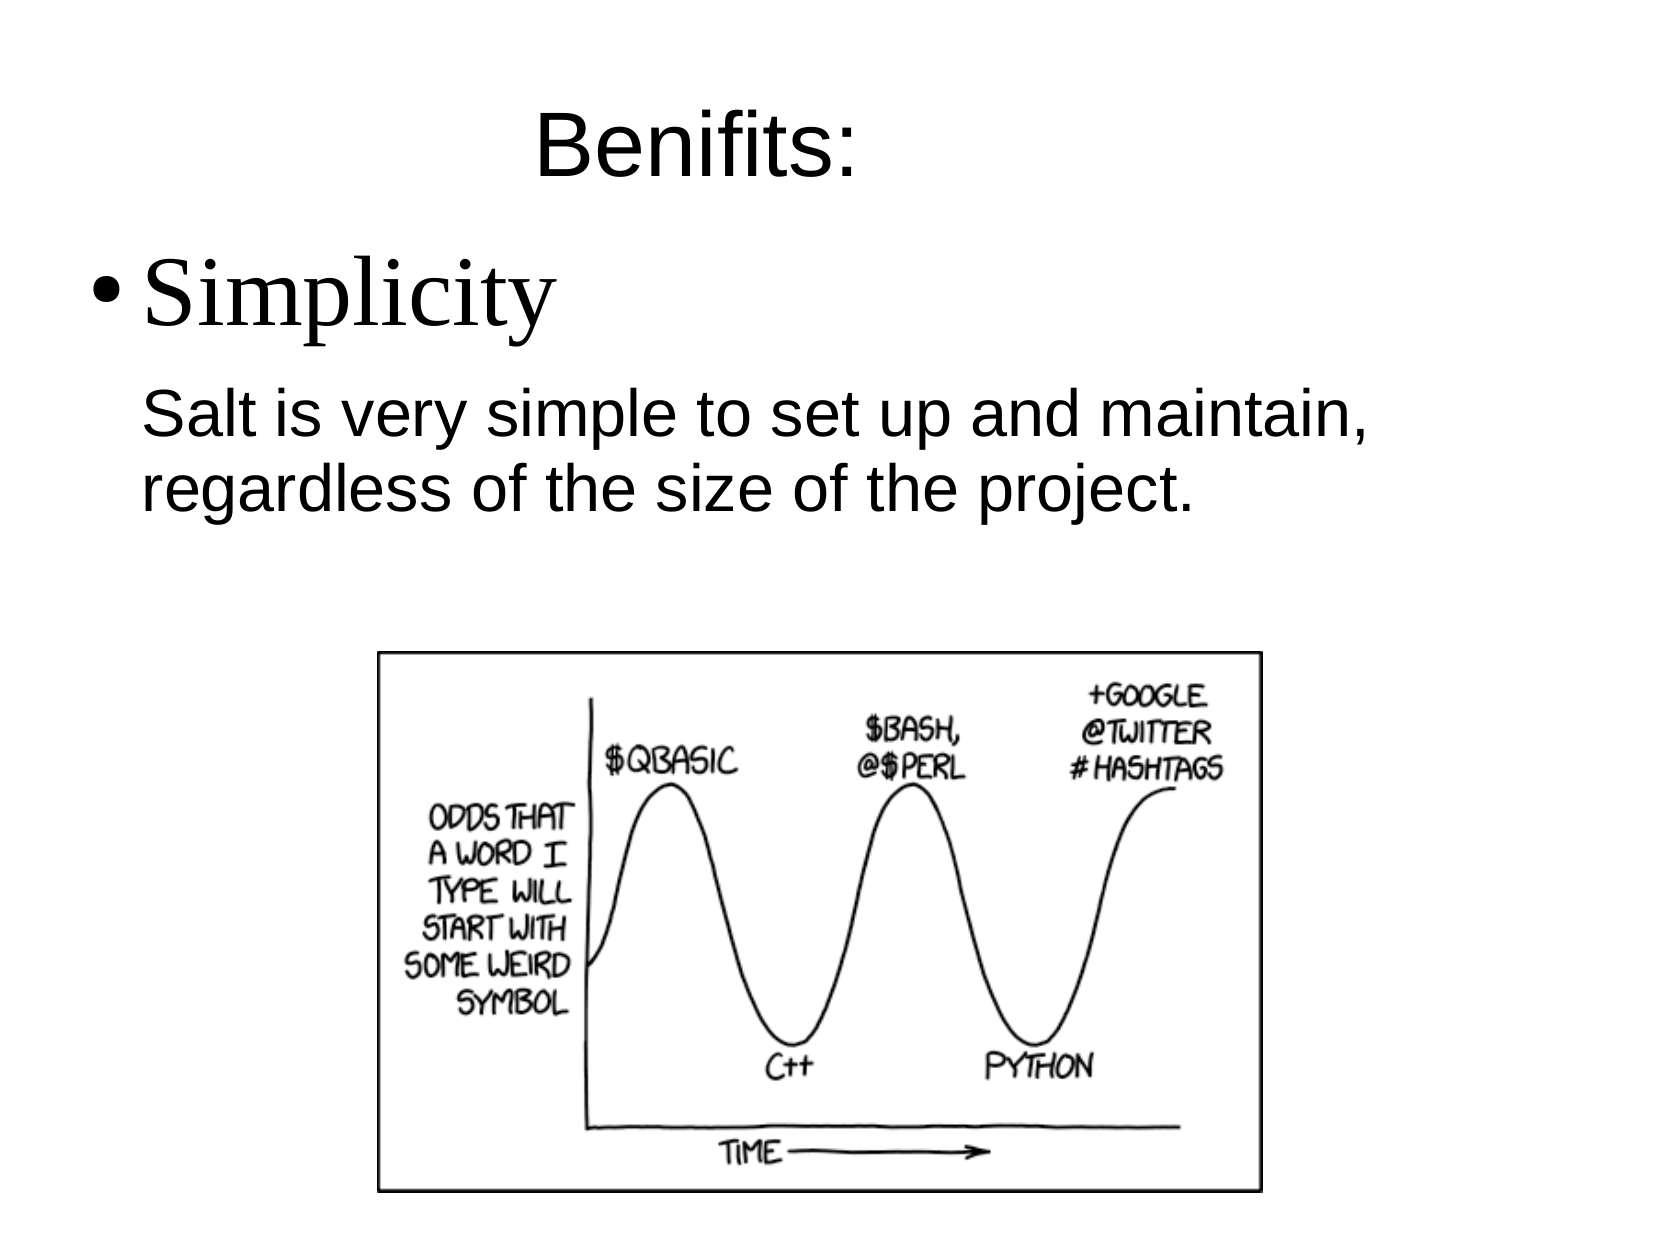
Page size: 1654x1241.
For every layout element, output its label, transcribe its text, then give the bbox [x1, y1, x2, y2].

title Benifits: [0, 40, 1441, 249]
picture [377, 651, 1263, 1193]
list Simplicity Salt is very simple to set up and maintain, regardless of the size of the project. [70, 236, 1560, 956]
